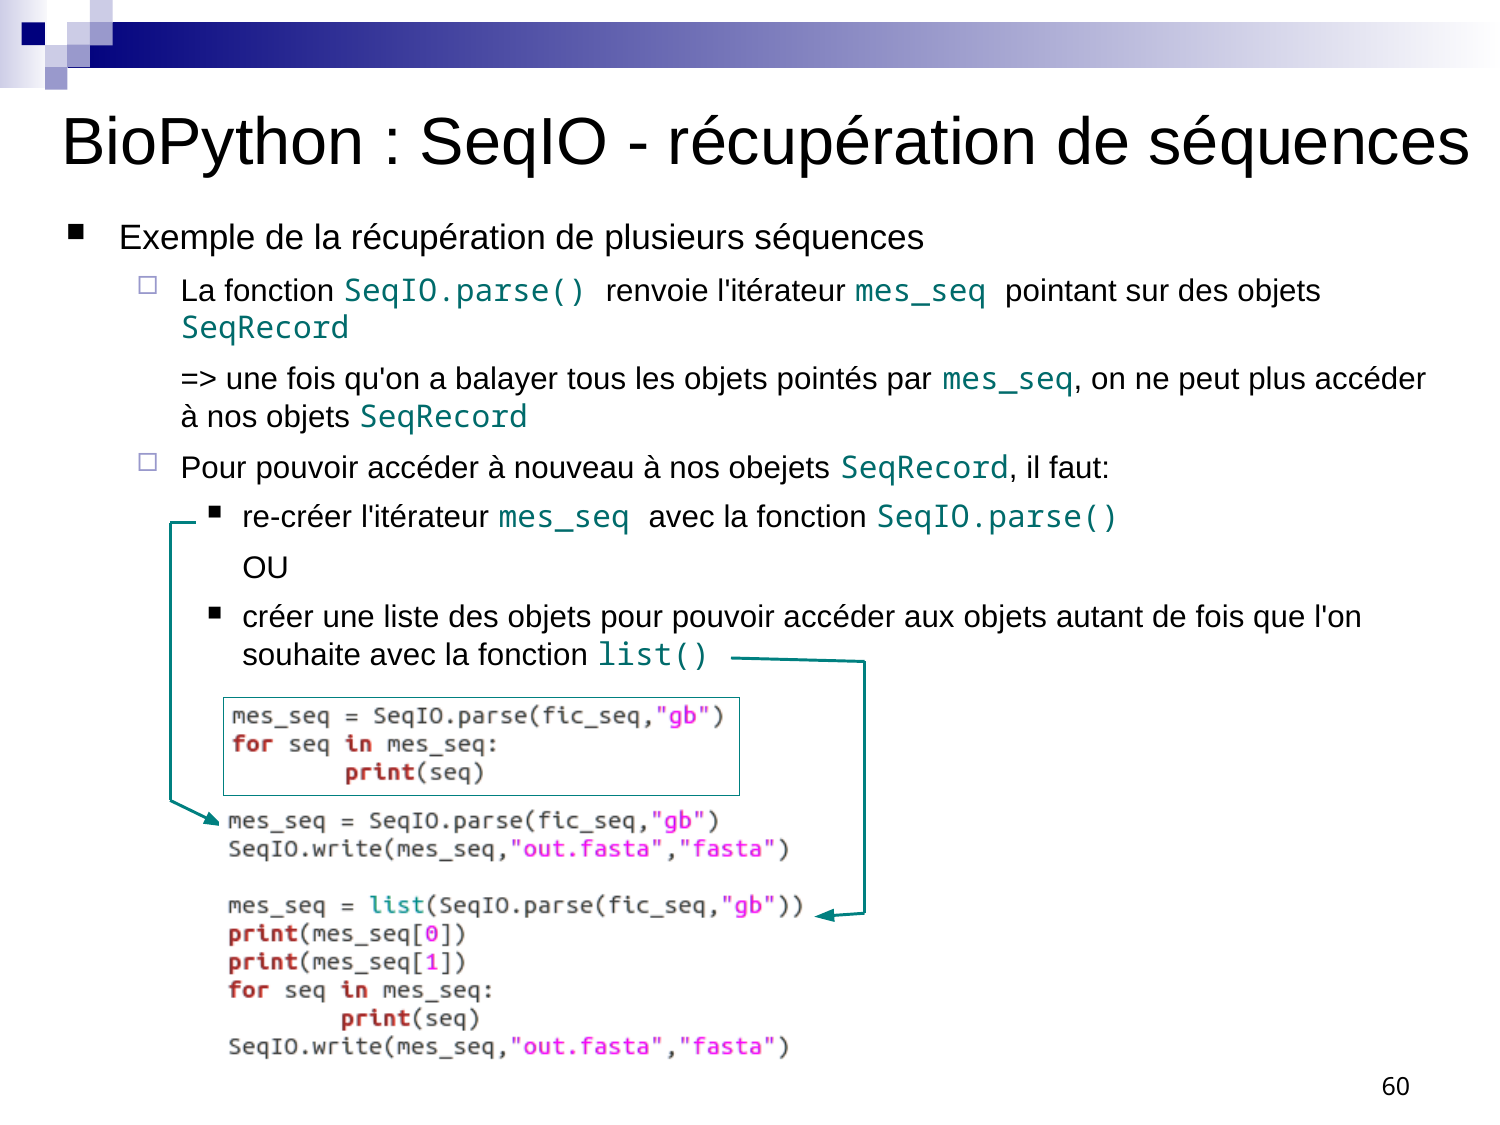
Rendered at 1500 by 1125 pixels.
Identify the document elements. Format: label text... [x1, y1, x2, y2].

title BioPython : SeqIO - récupération de séquences [43, 69, 1490, 207]
list Exemple de la récupération de plusieurs séquences La fonction SeqIO.parse() renvoie l'itérateur mes_seq pointant sur des objets SeqRecord => une fois qu'on a balayer tous les objets pointés par mes_seq, on ne peut plus accéder à nos objets SeqRecord Pour pouvoir accéder à nouveau à nos obejets SeqRecord, il faut: re-créer l'itérateur mes_seq avec la fonction SeqIO.parse() OU créer une liste des objets pour pouvoir accéder aux objets autant de fois que l'on souhaite avec la fonction list() [51, 206, 1466, 682]
picture [224, 698, 739, 795]
picture [219, 697, 815, 1078]
